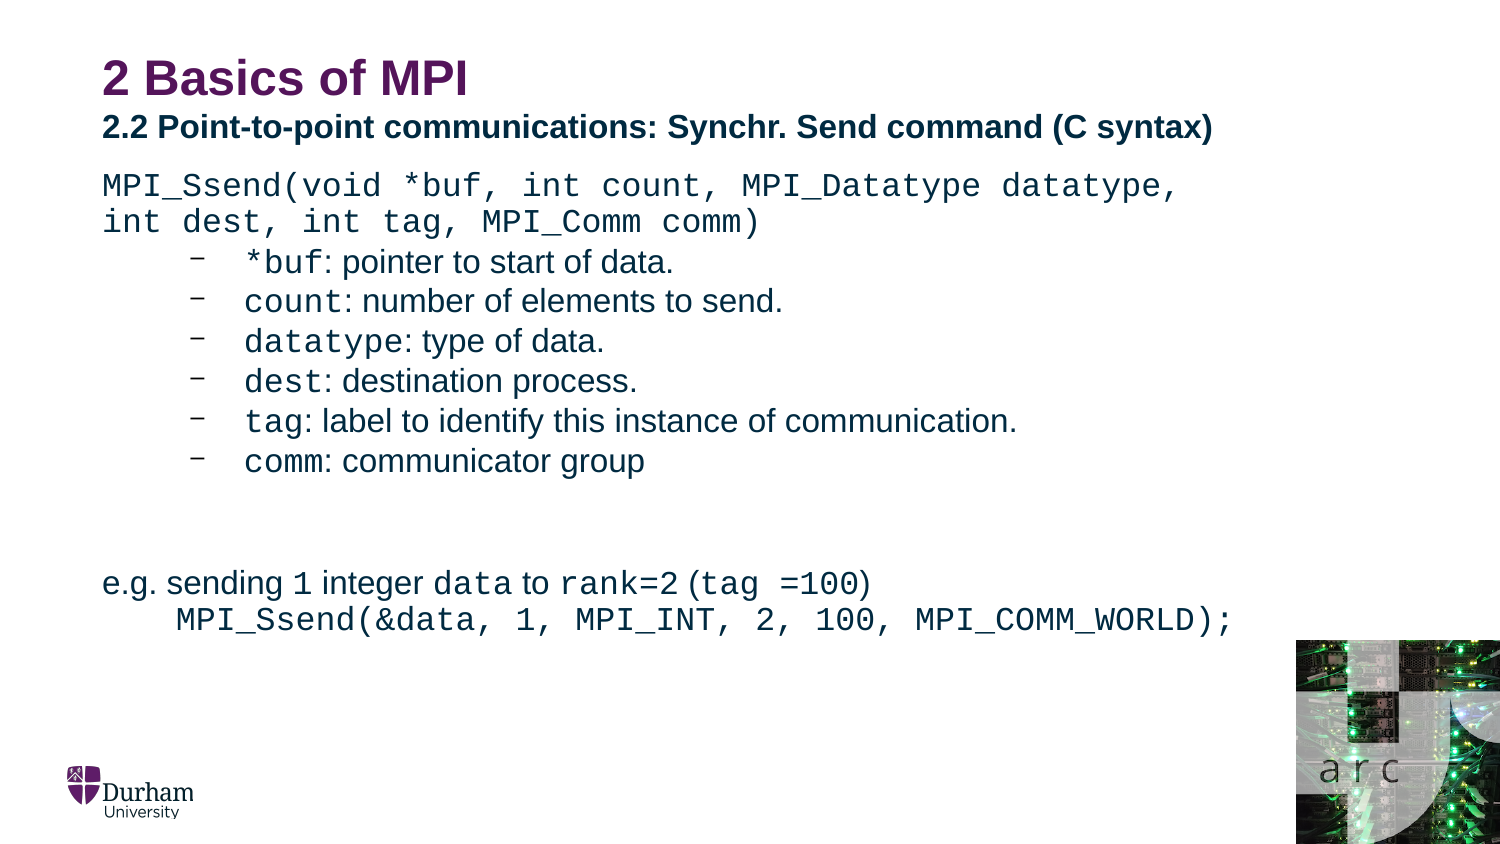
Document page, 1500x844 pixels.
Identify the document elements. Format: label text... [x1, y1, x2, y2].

list MPI_Ssend(void *buf, int count, MPI_Datatype datatype, int dest, int tag, MPI_Comm comm) *buf: pointer to start of data. count: number of elements to send. datatype: type of data. dest: destination process. tag: label to identify this instance of communication. comm: communicator group e.g. sending 1 integer data to rank=2 (tag =100) MPI_Ssend(&data, 1, MPI_INT, 2, 100, MPI_COMM_WORLD); [101, 167, 1258, 753]
picture [67, 766, 193, 819]
title 2 Basics of MPI 2.2 Point-to-point communications: Synchr. Send command (C syntax) [101, 45, 1399, 187]
picture [1296, 640, 1500, 844]
